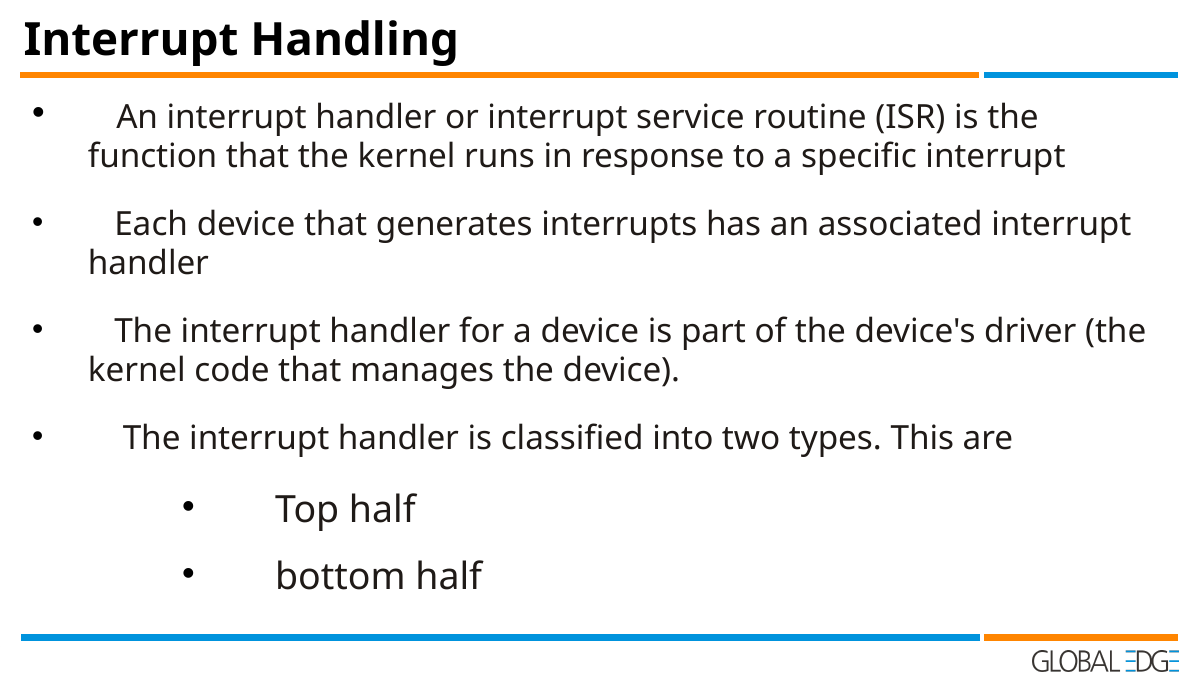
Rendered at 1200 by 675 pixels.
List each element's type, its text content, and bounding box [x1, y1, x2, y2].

list An interrupt handler or interrupt service routine (ISR) is the function that the kernel runs in response to a specific interrupt Each device that generates interrupts has an associated interrupt handler The interrupt handler for a device is part of the device's driver (the kernel code that manages the device). The interrupt handler is classified into two types. This are Top half bottom half [20, 87, 1179, 627]
picture [1032, 650, 1179, 672]
title Interrupt Handling [12, 7, 1087, 64]
